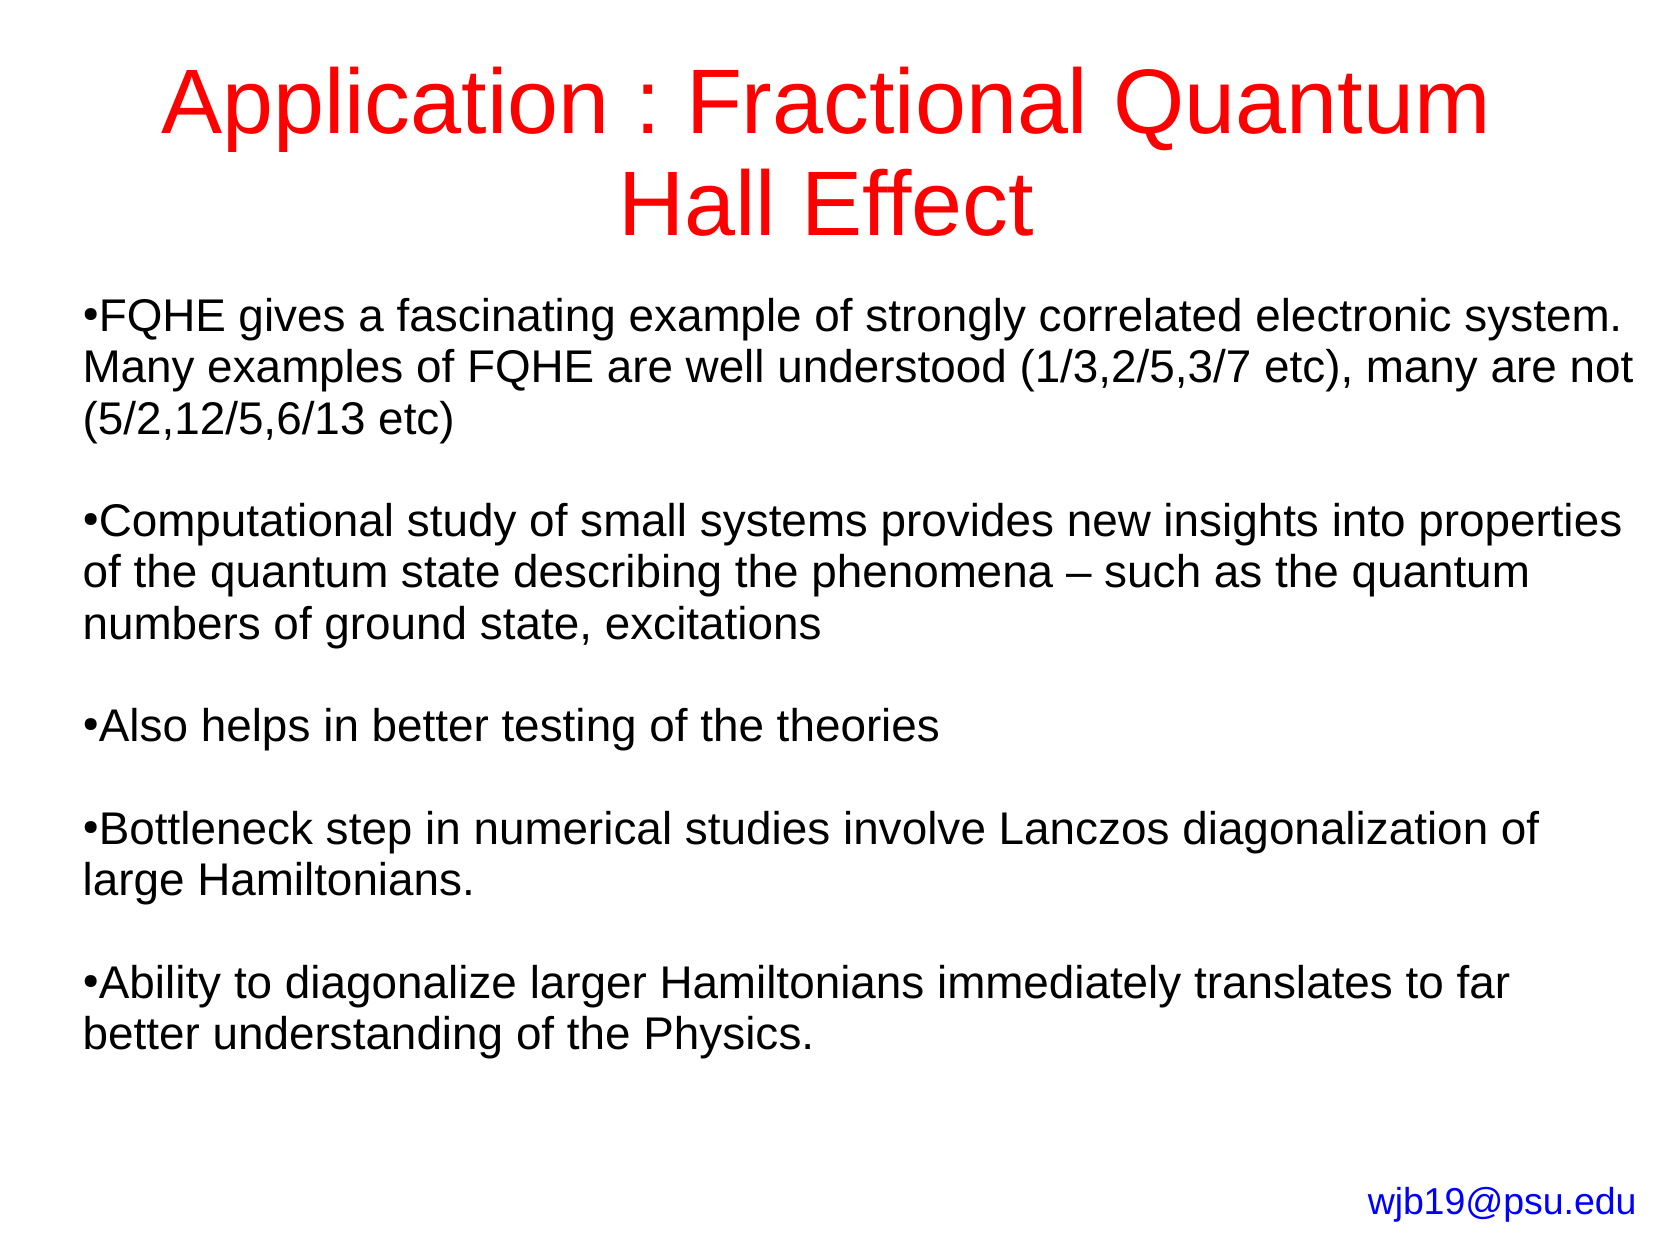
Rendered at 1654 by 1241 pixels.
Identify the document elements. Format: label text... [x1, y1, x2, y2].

text_box wjb19@psu.edu [1353, 1173, 1652, 1231]
subtitle FQHE gives a fascinating example of strongly correlated electronic system. Many examples of FQHE are well understood (1/3,2/5,3/7 etc), many are not (5/2,12/5,6/13 etc) Computational study of small systems provides new insights into properties of the quantum state describing the phenomena – such as the quantum numbers of ground state, excitations Also helps in better testing of the theories Bottleneck step in numerical studies involve Lanczos diagonalization of large Hamiltonians. Ability to diagonalize larger Hamiltonians immediately translates to far better understanding of the Physics. [82, 290, 1636, 1186]
title Application : Fractional Quantum Hall Effect [82, 49, 1571, 257]
